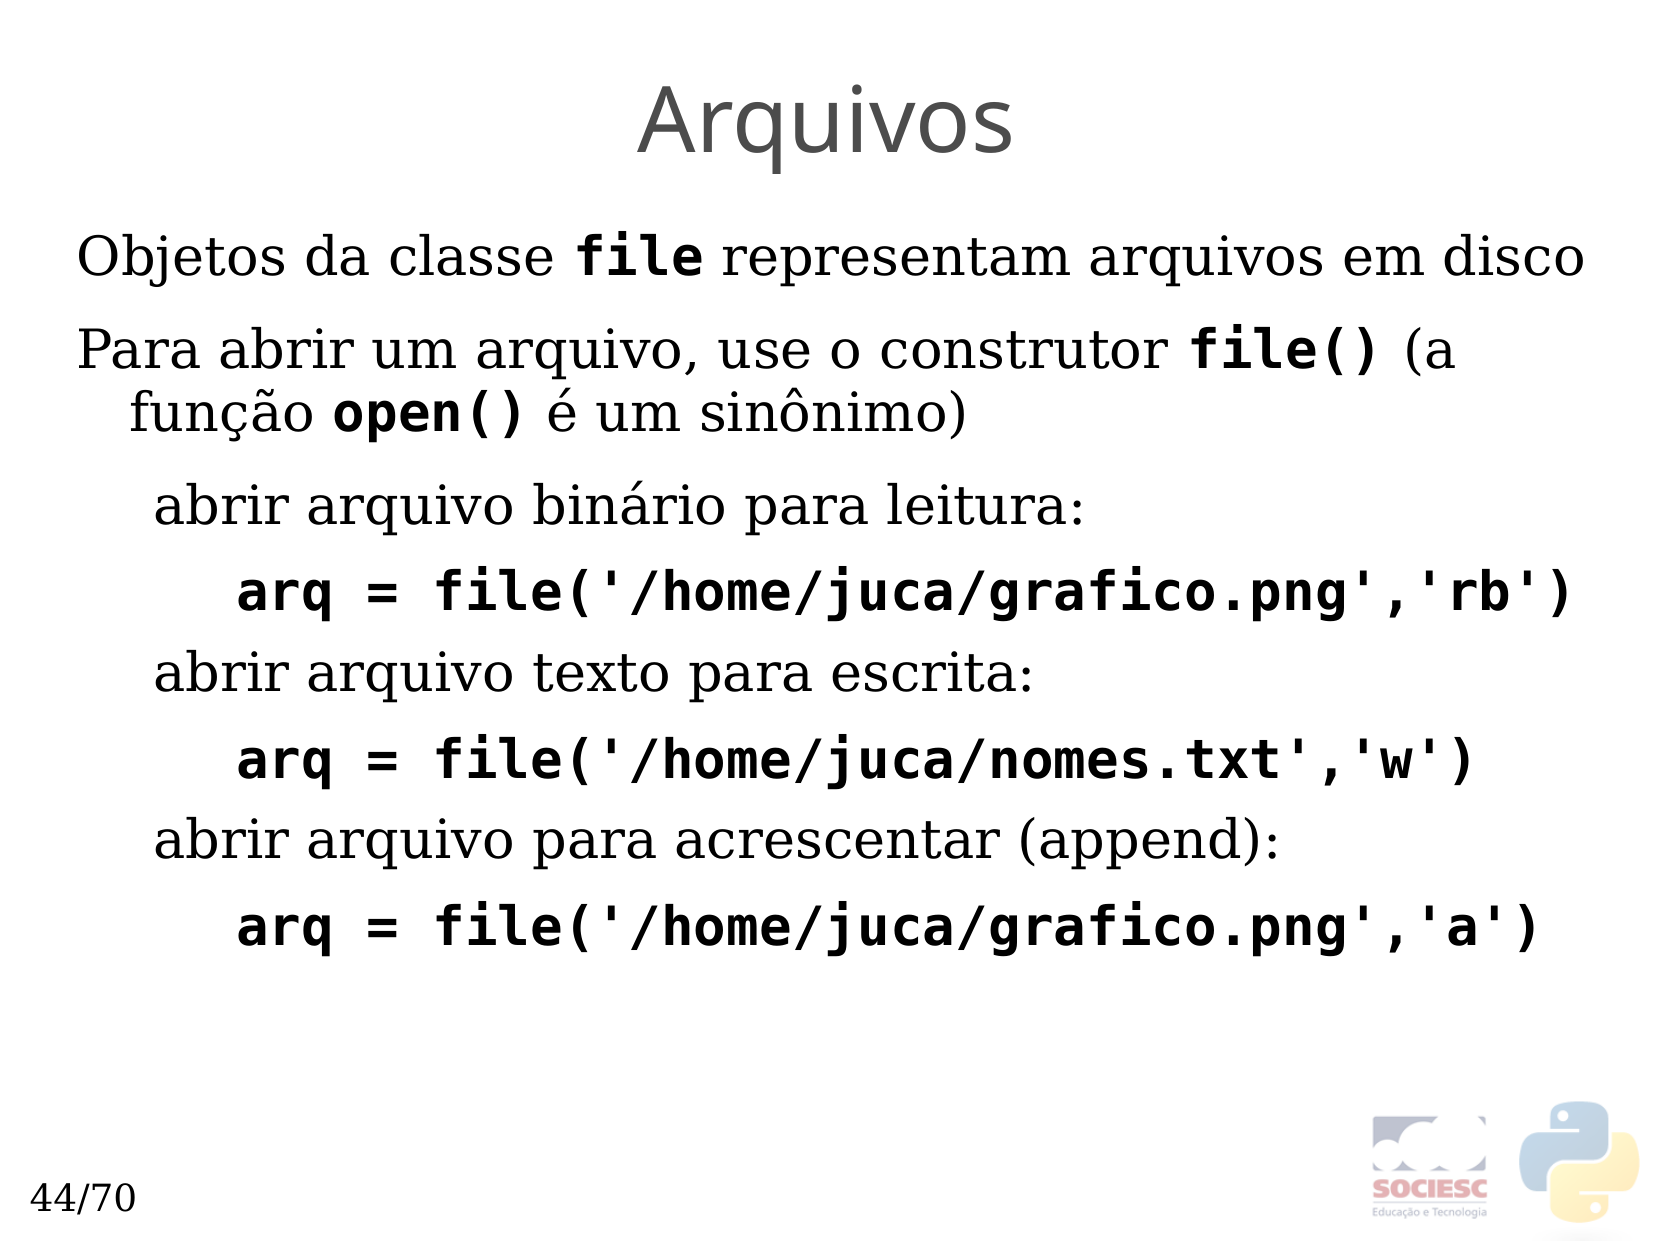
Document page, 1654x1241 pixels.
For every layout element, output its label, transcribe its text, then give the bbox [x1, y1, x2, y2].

list Objetos da classe file representam arquivos em disco Para abrir um arquivo, use o construtor file() (a função open() é um sinônimo) abrir arquivo binário para leitura: arq = file('/home/juca/grafico.png','rb') abrir arquivo texto para escrita: arq = file('/home/juca/nomes.txt','w') abrir arquivo para acrescentar (append): arq = file('/home/juca/grafico.png','a') [59, 225, 1625, 1088]
title Arquivos [82, 13, 1571, 222]
picture [1340, 1084, 1654, 1241]
